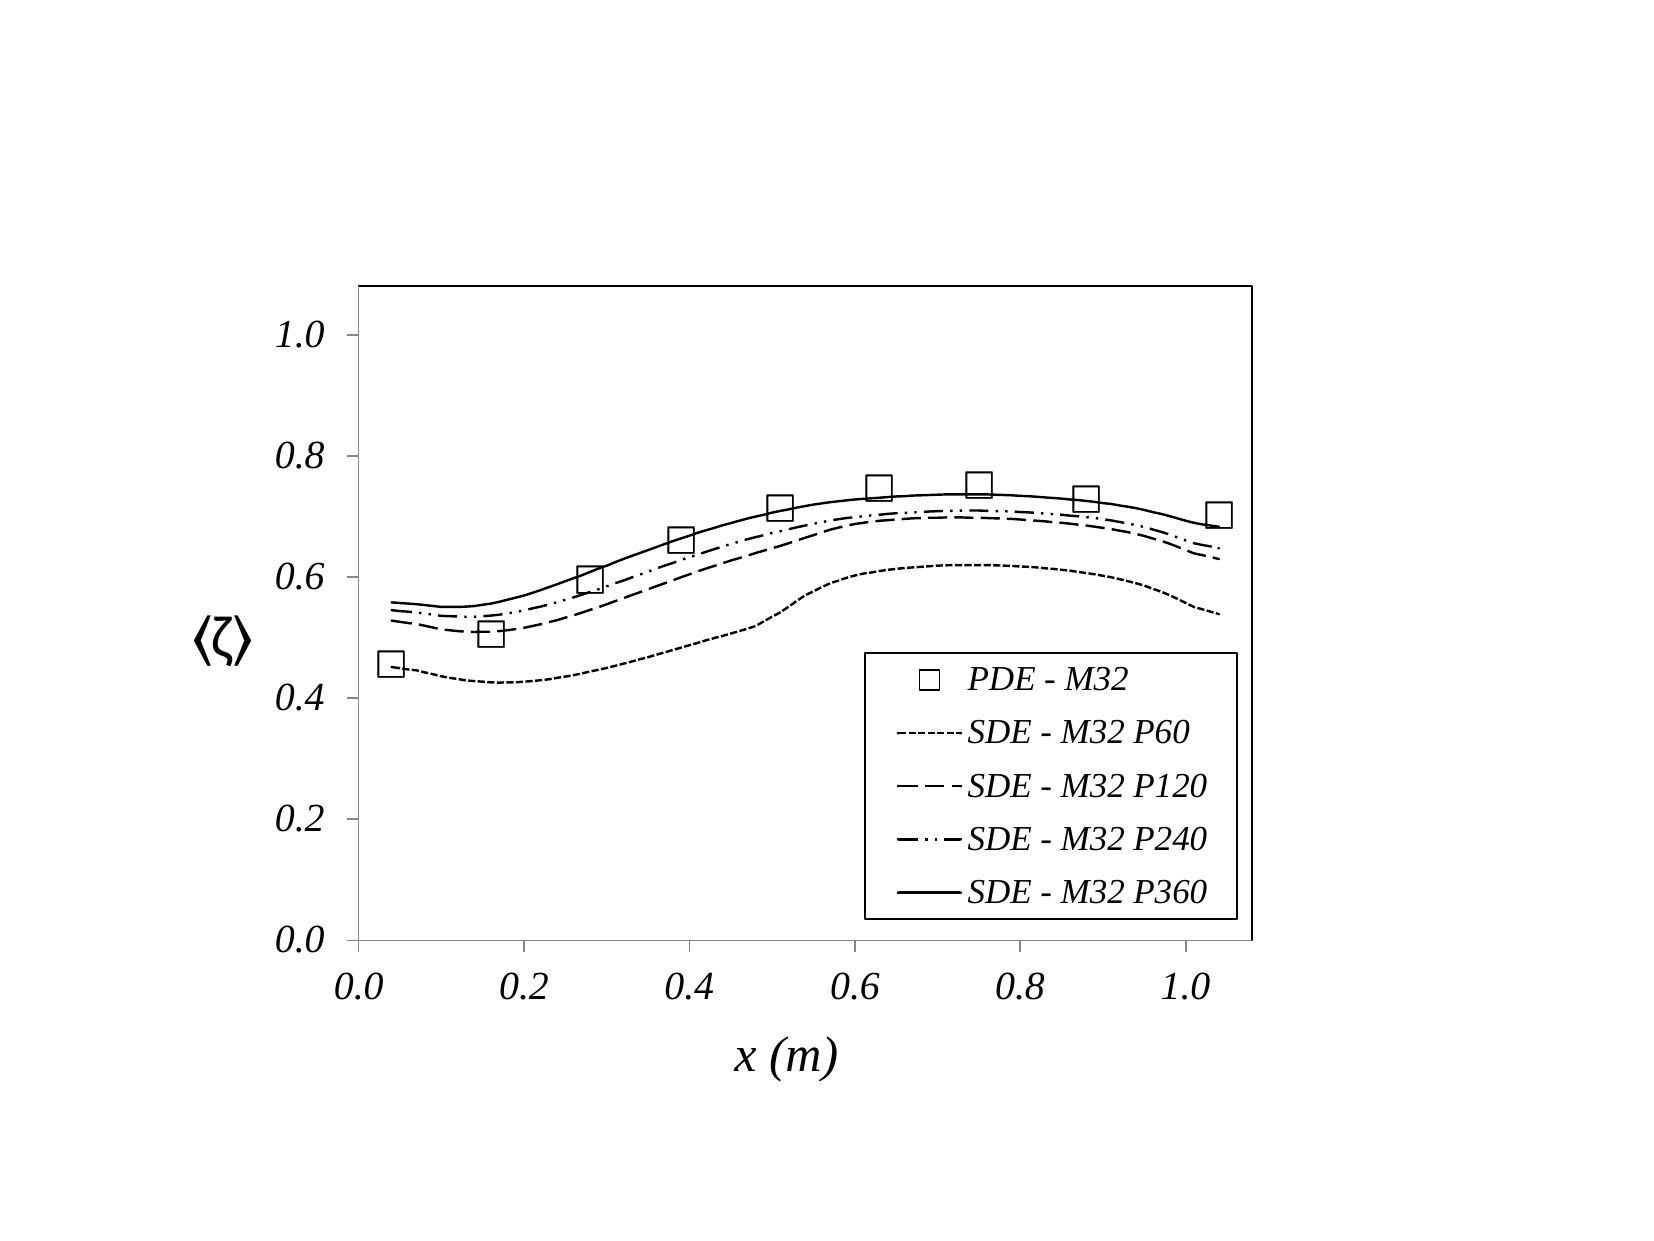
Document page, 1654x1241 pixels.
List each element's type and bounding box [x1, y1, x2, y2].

picture [116, 223, 1384, 1124]
